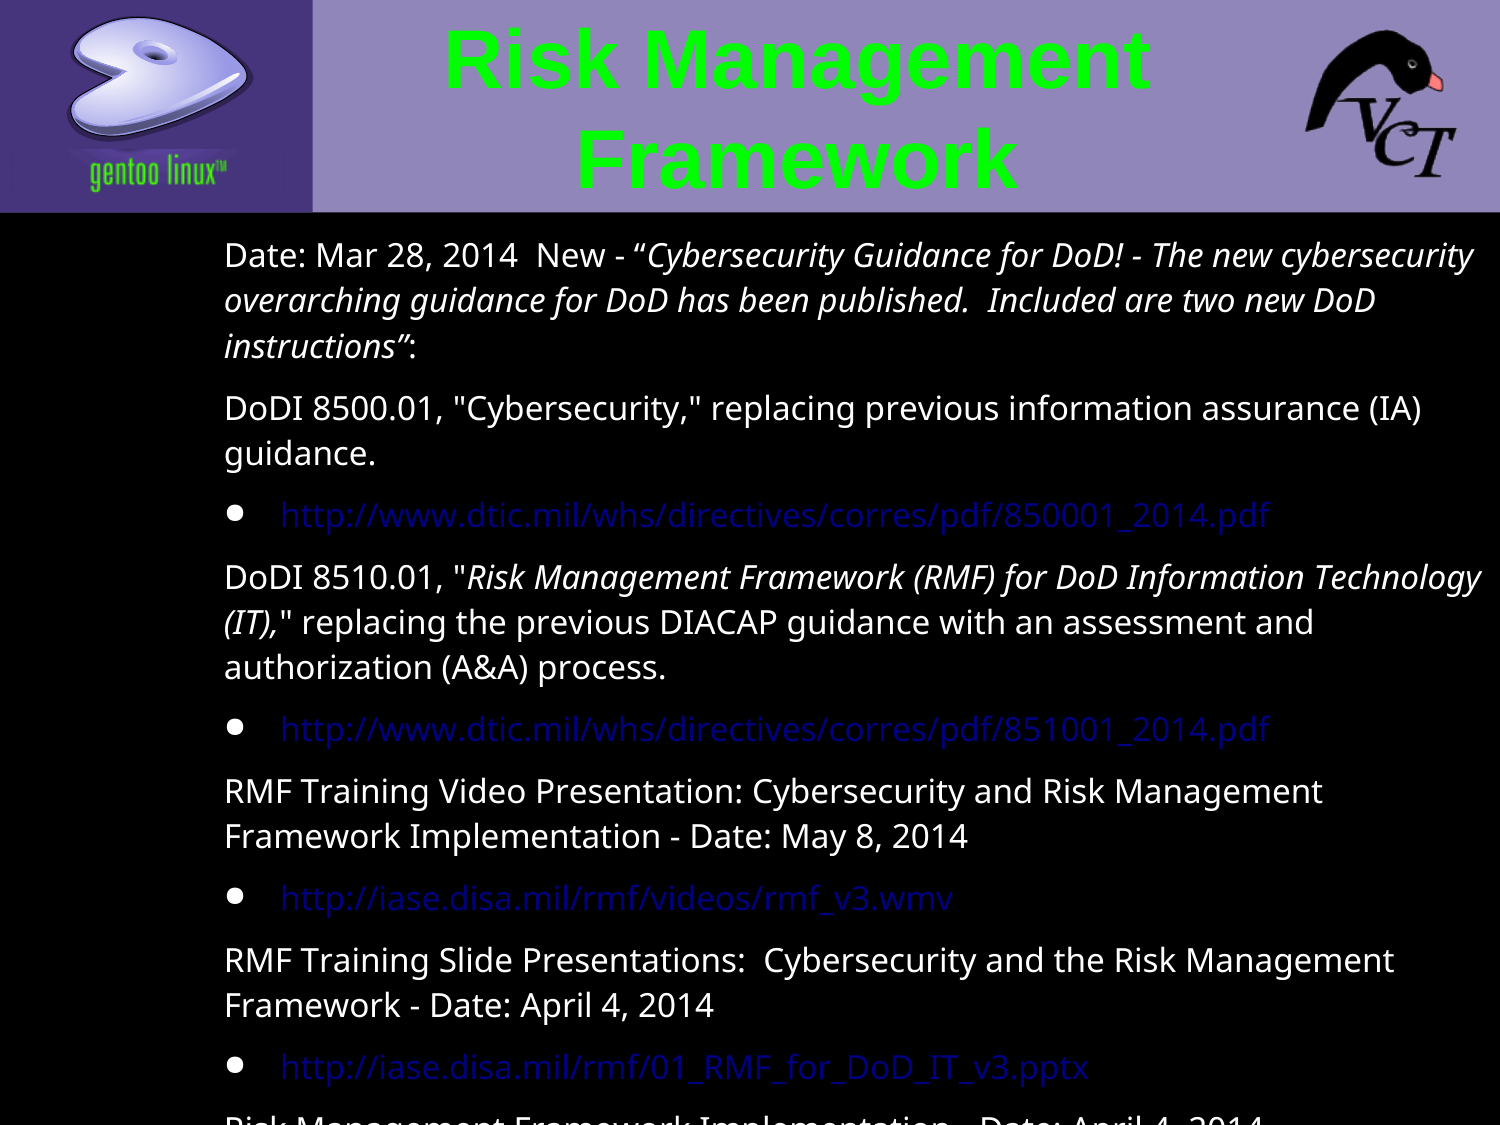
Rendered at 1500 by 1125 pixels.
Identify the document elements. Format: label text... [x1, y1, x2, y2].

picture [0, 149, 300, 195]
list Date: Mar 28, 2014 New - “Cybersecurity Guidance for DoD! - The new cybersecurity overarching guidance for DoD has been published. Included are two new DoD instructions”: DoDI 8500.01, "Cybersecurity," replacing previous information assurance (IA) guidance. http://www.dtic.mil/whs/directives/corres/pdf/850001_2014.pdf DoDI 8510.01, "Risk Management Framework (RMF) for DoD Information Technology (IT)," replacing the previous DIACAP guidance with an assessment and authorization (A&A) process. http://www.dtic.mil/whs/directives/corres/pdf/851001_2014.pdf RMF Training Video Presentation: Cybersecurity and Risk Management Framework Implementation - Date: May 8, 2014 http://iase.disa.mil/rmf/videos/rmf_v3.wmv RMF Training Slide Presentations: Cybersecurity and the Risk Management Framework - Date: April 4, 2014 http://iase.disa.mil/rmf/01_RMF_for_DoD_IT_v3.pptx Risk Management Framework Implementation - Date: April 4, 2014 http://iase.disa.mil/rmf/02_RMF_for_DoD_IT_Implementation_v4.pptx [167, 232, 1500, 1092]
picture [1292, 21, 1471, 189]
title Risk Management Framework [324, 9, 1271, 203]
